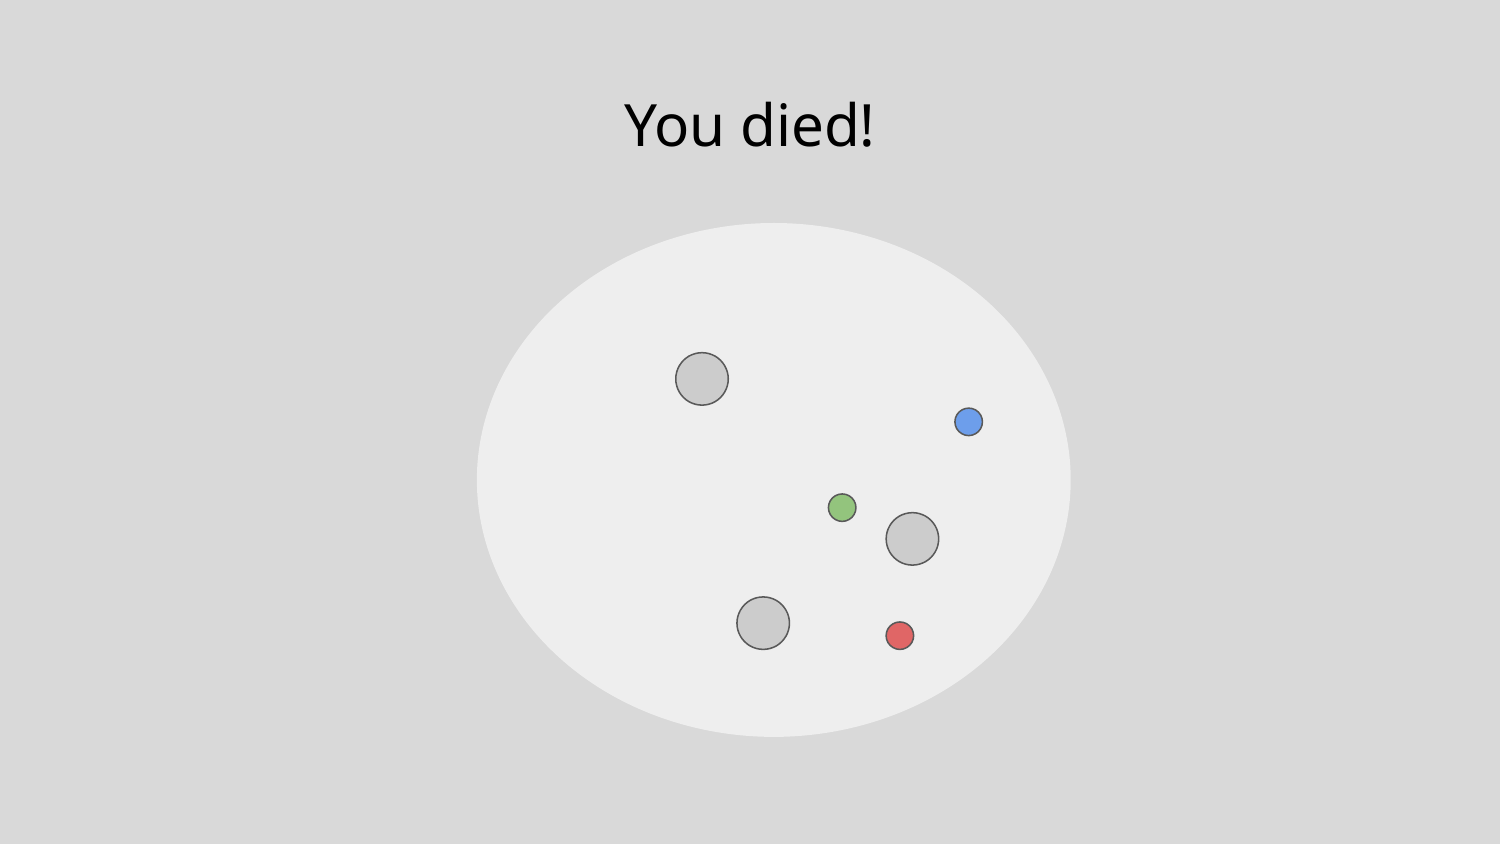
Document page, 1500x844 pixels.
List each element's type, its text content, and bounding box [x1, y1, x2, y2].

title You died! [51, 72, 1449, 167]
text_box [476, 222, 1071, 737]
